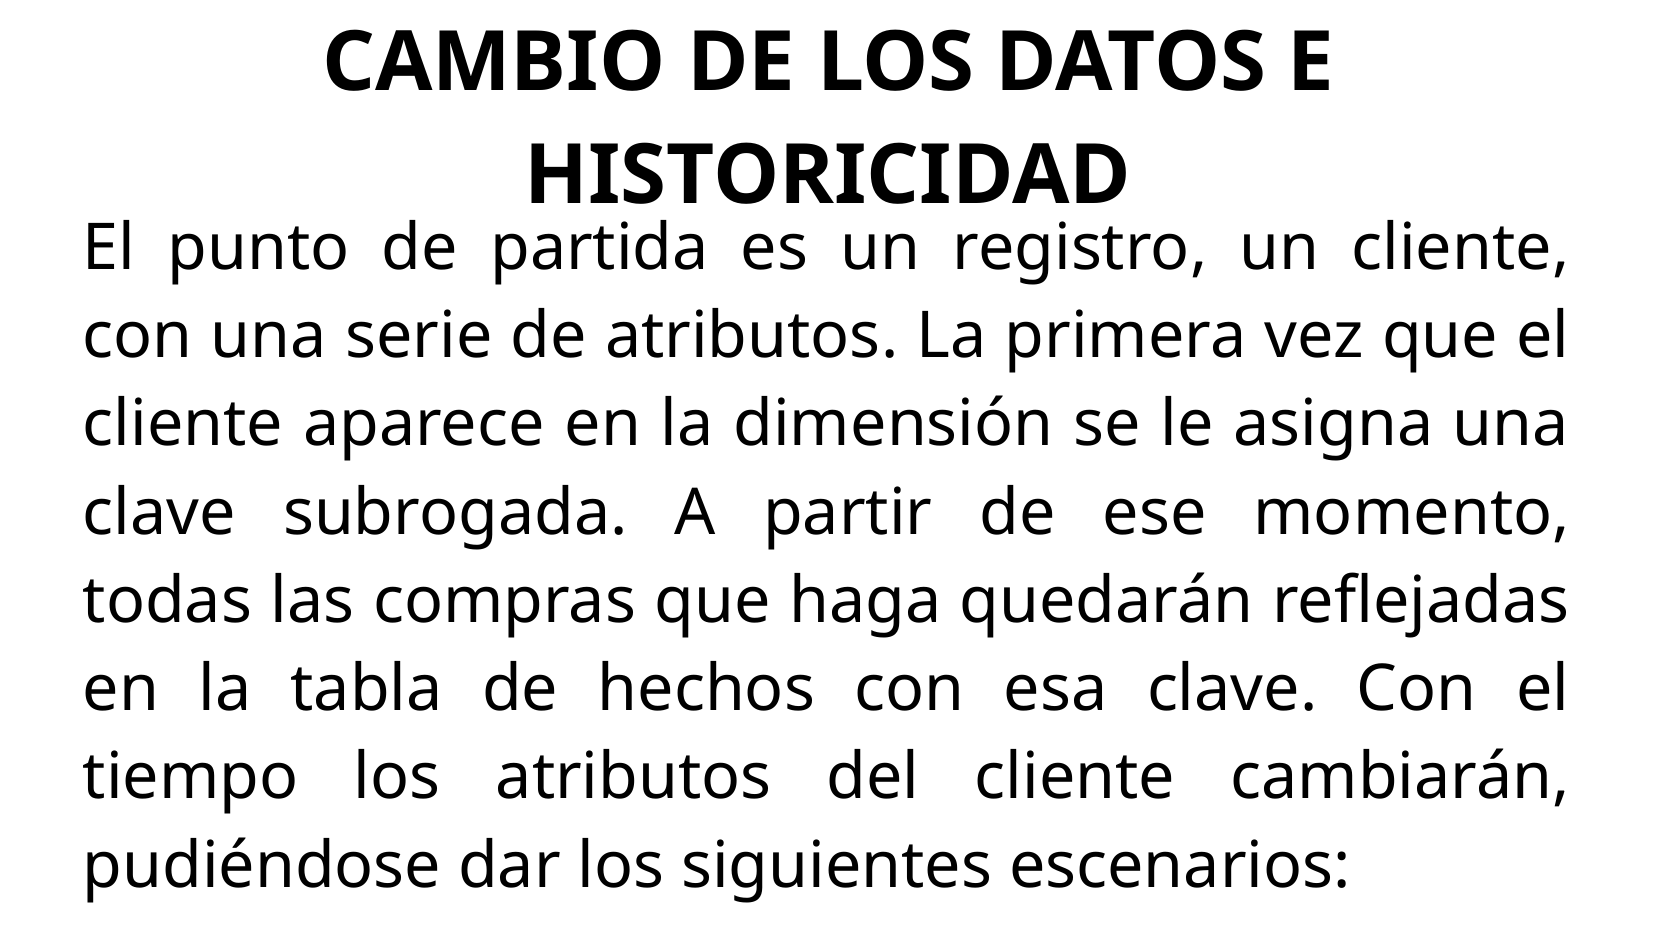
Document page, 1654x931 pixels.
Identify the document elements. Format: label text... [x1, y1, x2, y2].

title CAMBIO DE LOS DATOS E HISTORICIDAD [10, 14, 1647, 215]
list El punto de partida es un registro, un cliente, con una serie de atributos. La primera vez que el cliente aparece en la dimensión se le asigna una clave subrogada. A partir de ese momento, todas las compras que haga quedarán reflejadas en la tabla de hechos con esa clave. Con el tiempo los atributos del cliente cambiarán, pudiéndose dar los siguientes escenarios: [82, 199, 1571, 928]
